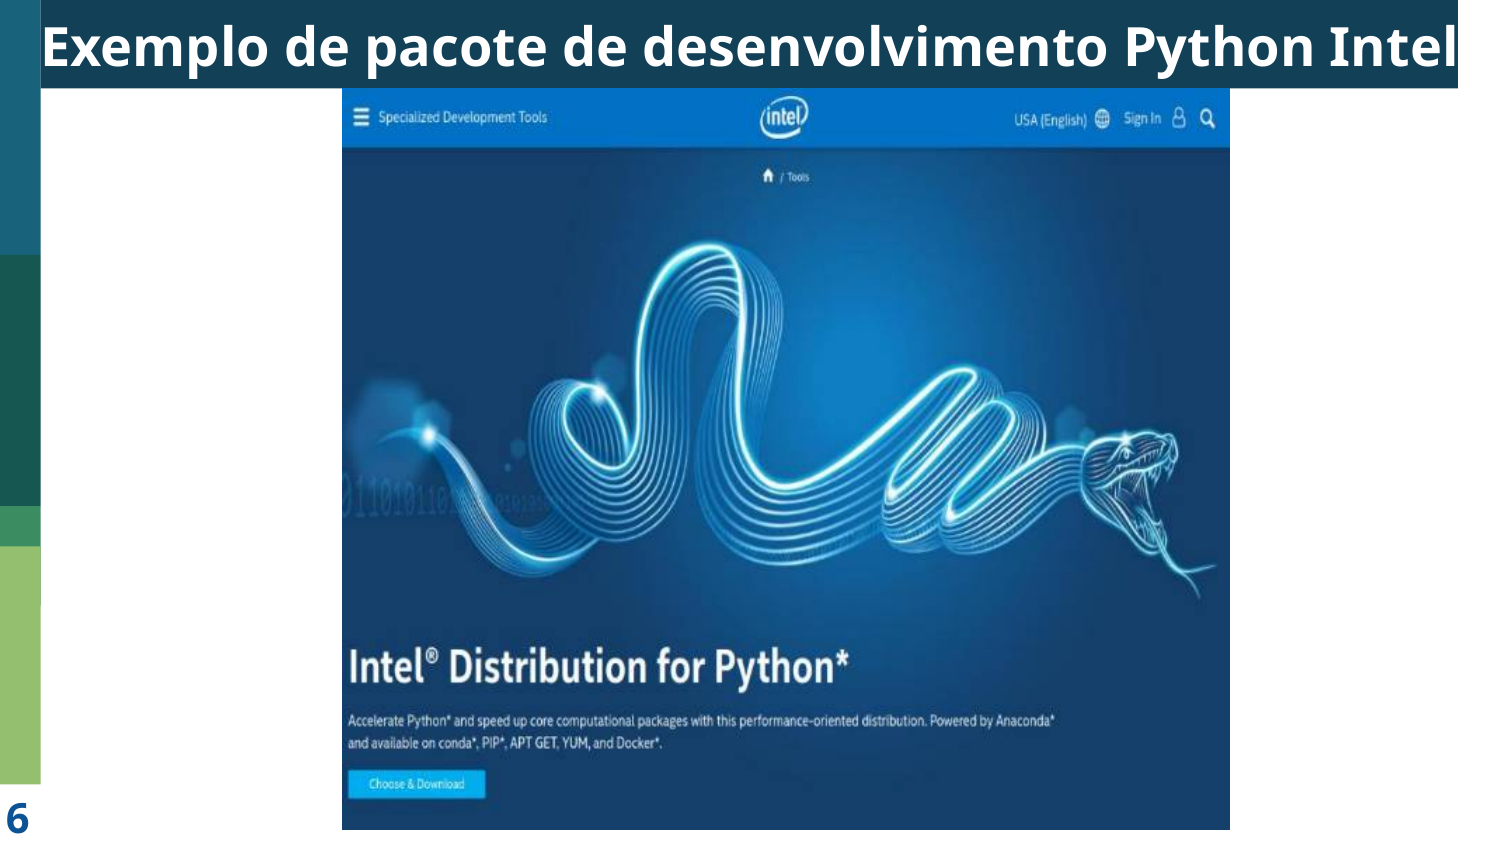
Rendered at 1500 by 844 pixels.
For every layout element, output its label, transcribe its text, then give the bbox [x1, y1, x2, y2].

title Exemplo de pacote de desenvolvimento Python Intel [15, 0, 1486, 89]
picture [342, 88, 1230, 830]
slide_number <number> [0, 785, 59, 844]
